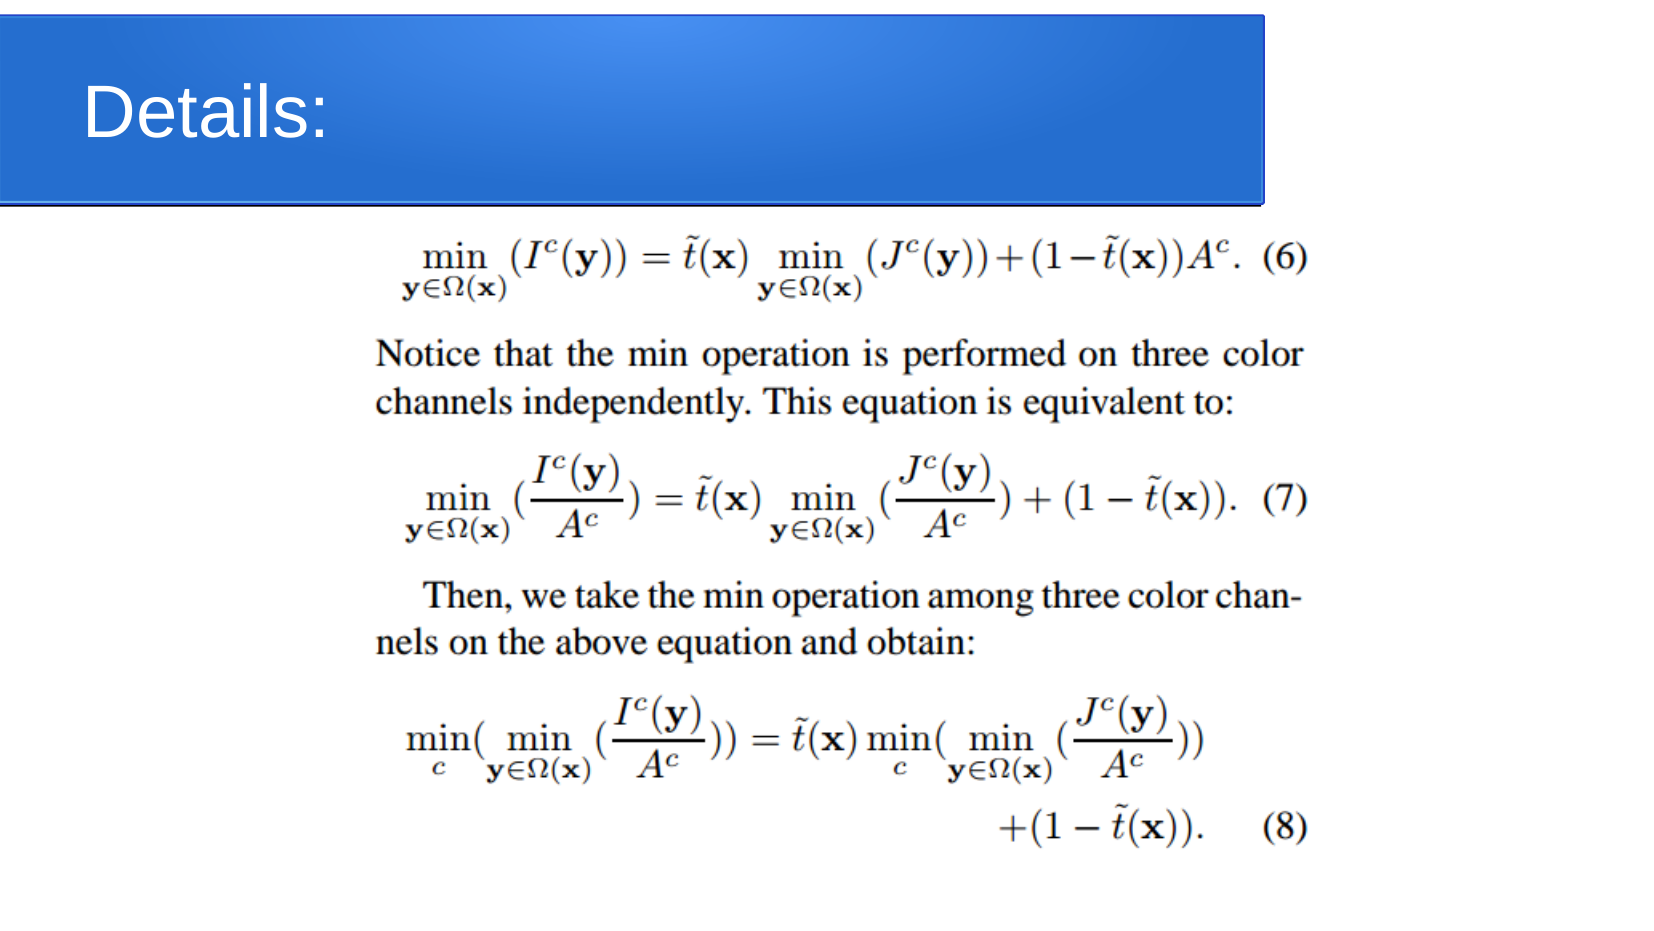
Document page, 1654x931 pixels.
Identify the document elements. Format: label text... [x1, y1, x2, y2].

picture [345, 222, 1338, 869]
title Details: [82, 35, 1235, 189]
